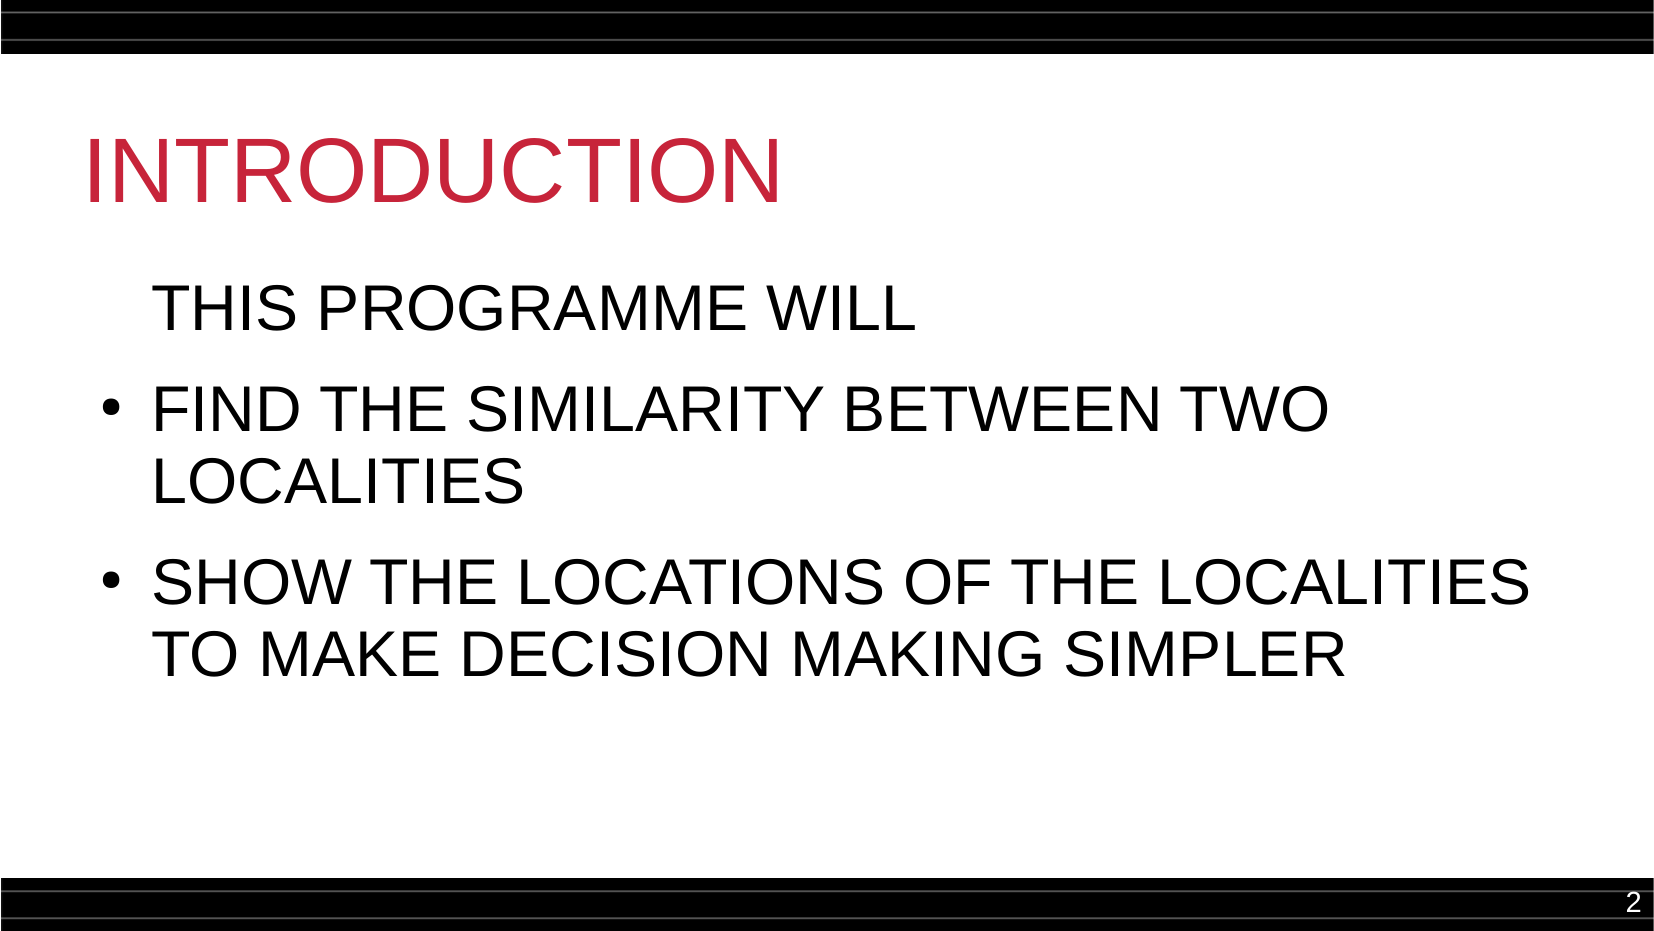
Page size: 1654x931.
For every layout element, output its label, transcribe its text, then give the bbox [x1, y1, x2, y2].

title INTRODUCTION [82, 92, 1571, 249]
picture [1, 878, 1654, 931]
list THIS PROGRAMME WILL FIND THE SIMILARITY BETWEEN TWO LOCALITIES SHOW THE LOCATIONS OF THE LOCALITIES TO MAKE DECISION MAKING SIMPLER [82, 271, 1571, 758]
picture [1, 0, 1654, 54]
